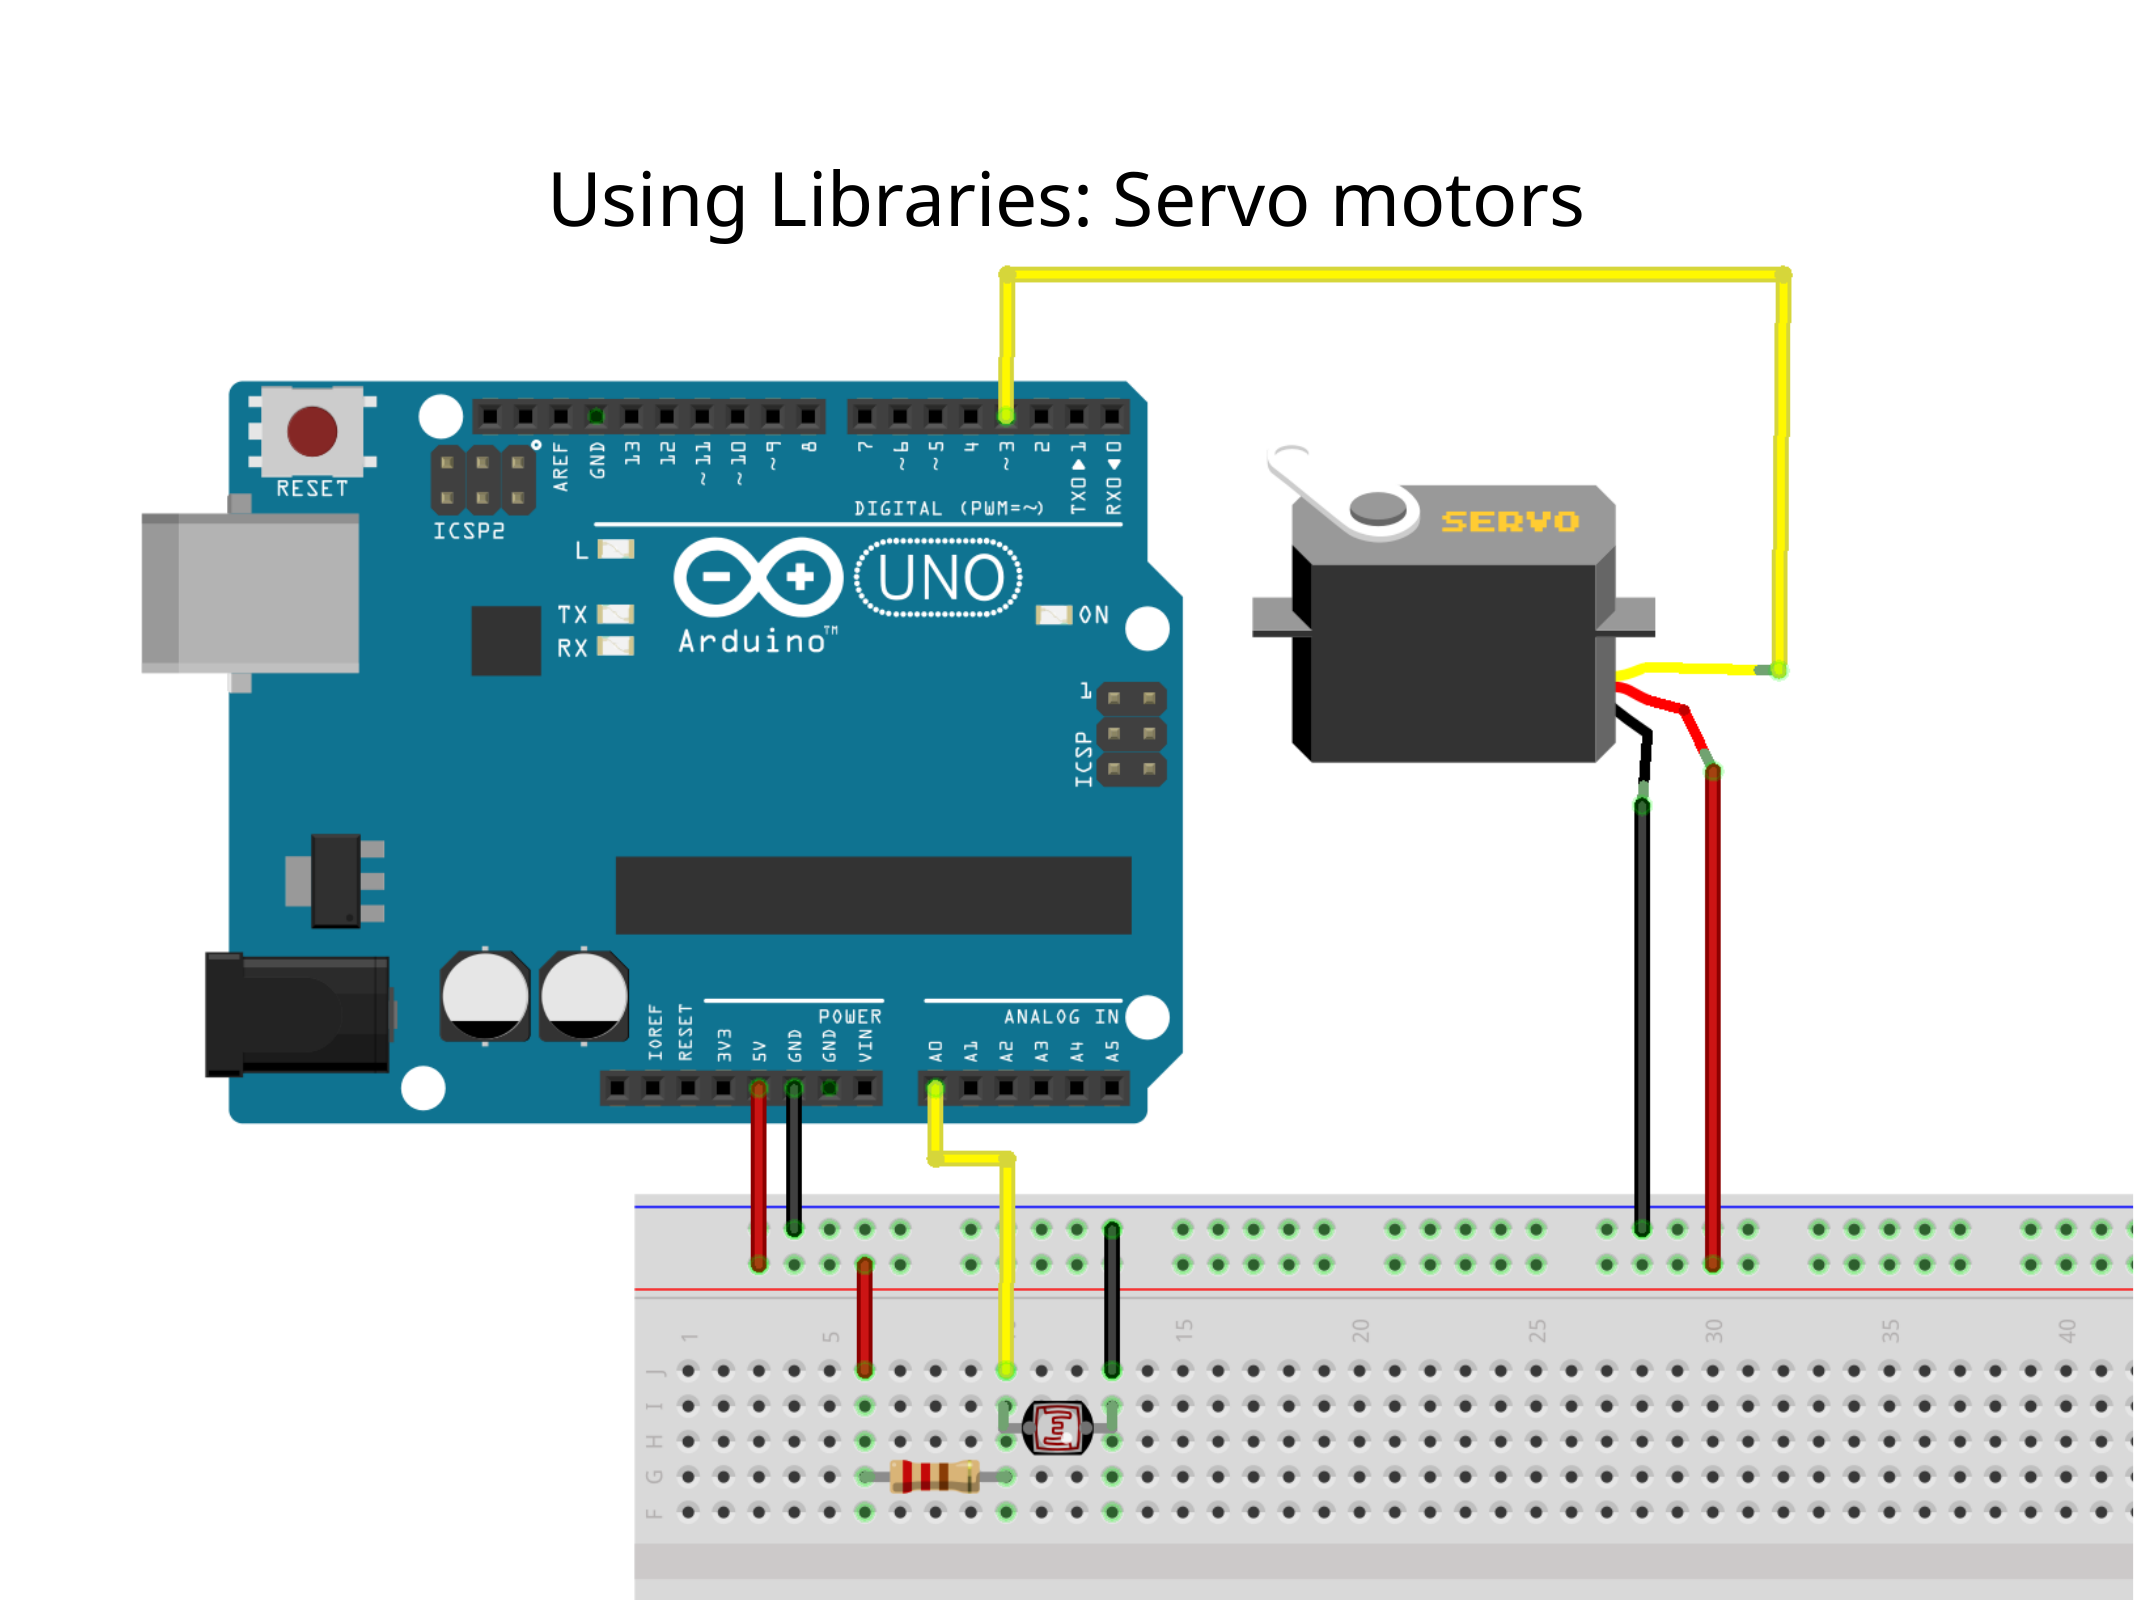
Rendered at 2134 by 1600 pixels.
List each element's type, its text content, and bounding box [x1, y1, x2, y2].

picture [141, 259, 2134, 1600]
title Using Libraries: Servo motors [106, 63, 2027, 331]
